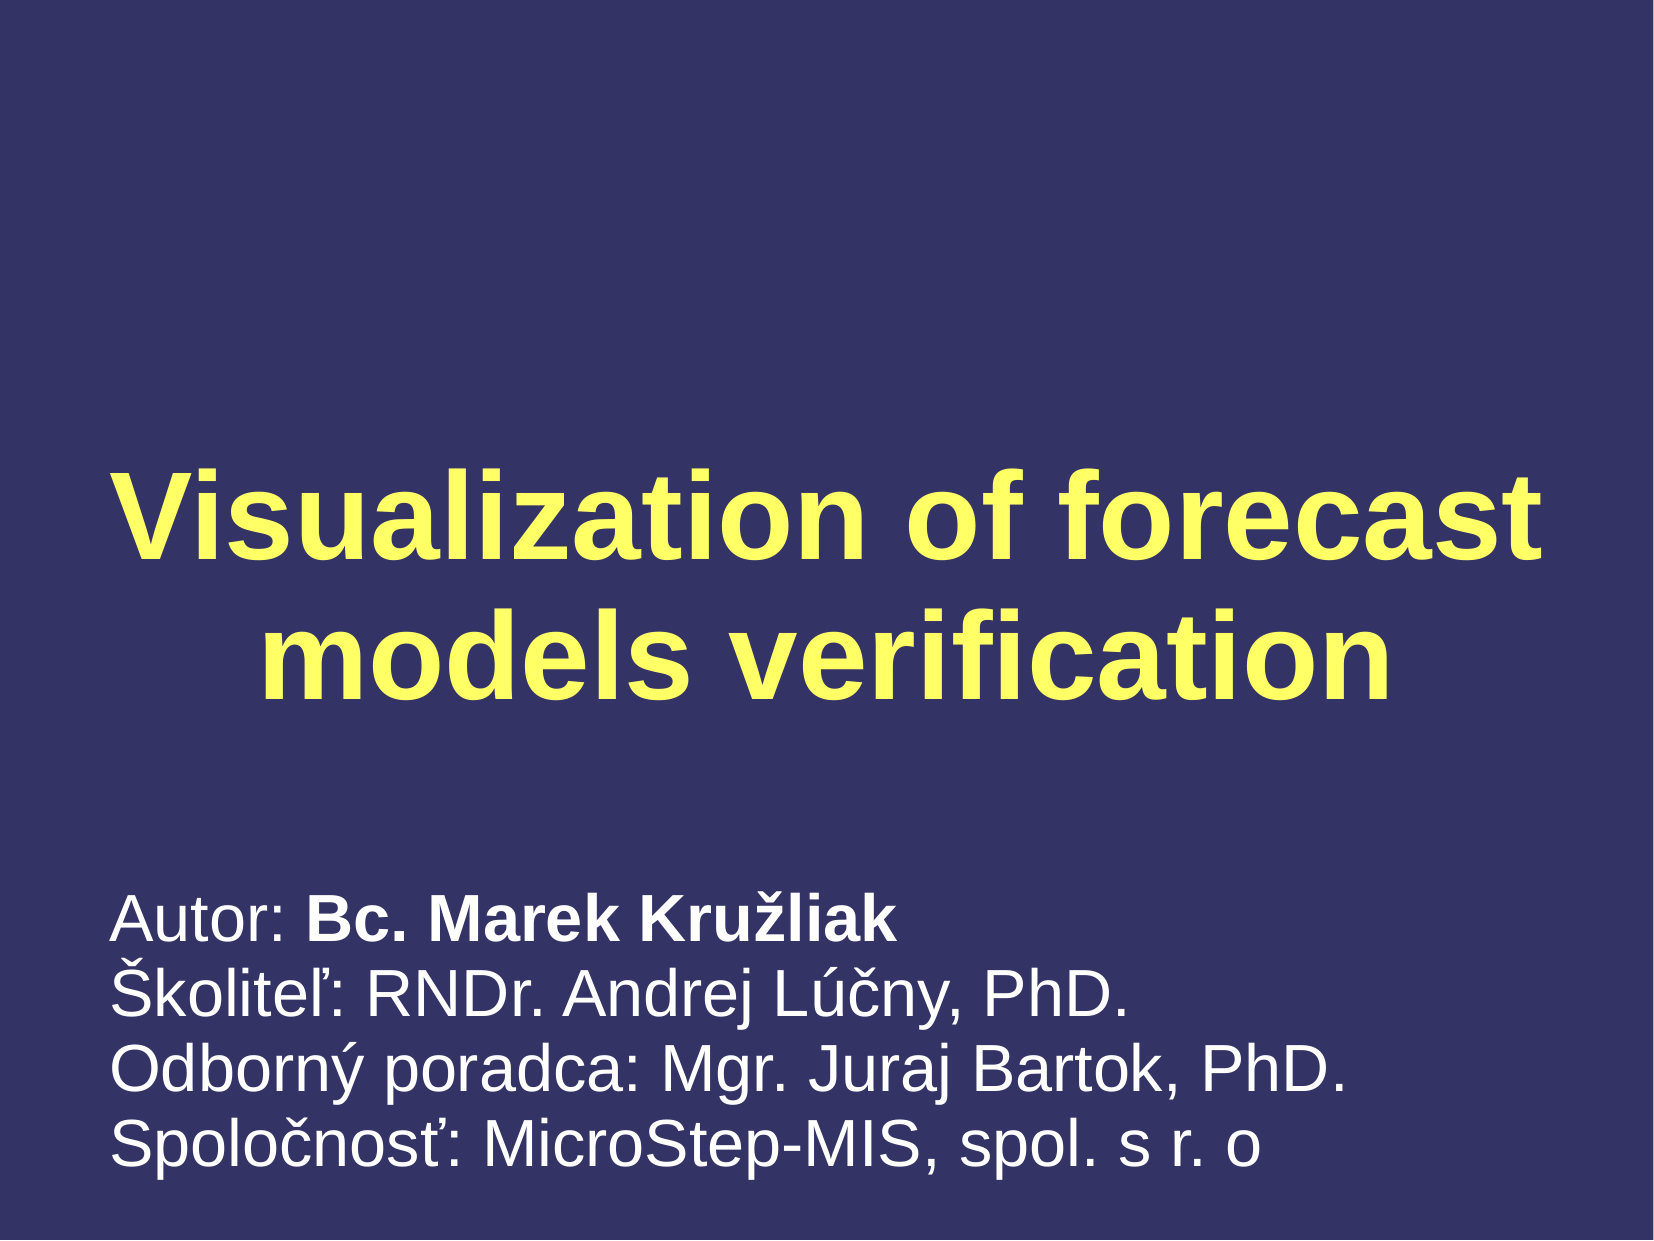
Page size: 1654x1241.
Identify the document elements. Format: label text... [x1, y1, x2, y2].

subtitle Visualization of forecast models verification [82, 126, 1571, 1186]
text_box Autor: Bc. Marek Kružliak Školiteľ: RNDr. Andrej Lúčny, PhD. Odborný poradca: Mgr. Juraj Bartok, PhD. Spoločnosť: MicroStep-MIS, spol. s r. o [94, 874, 1619, 1188]
